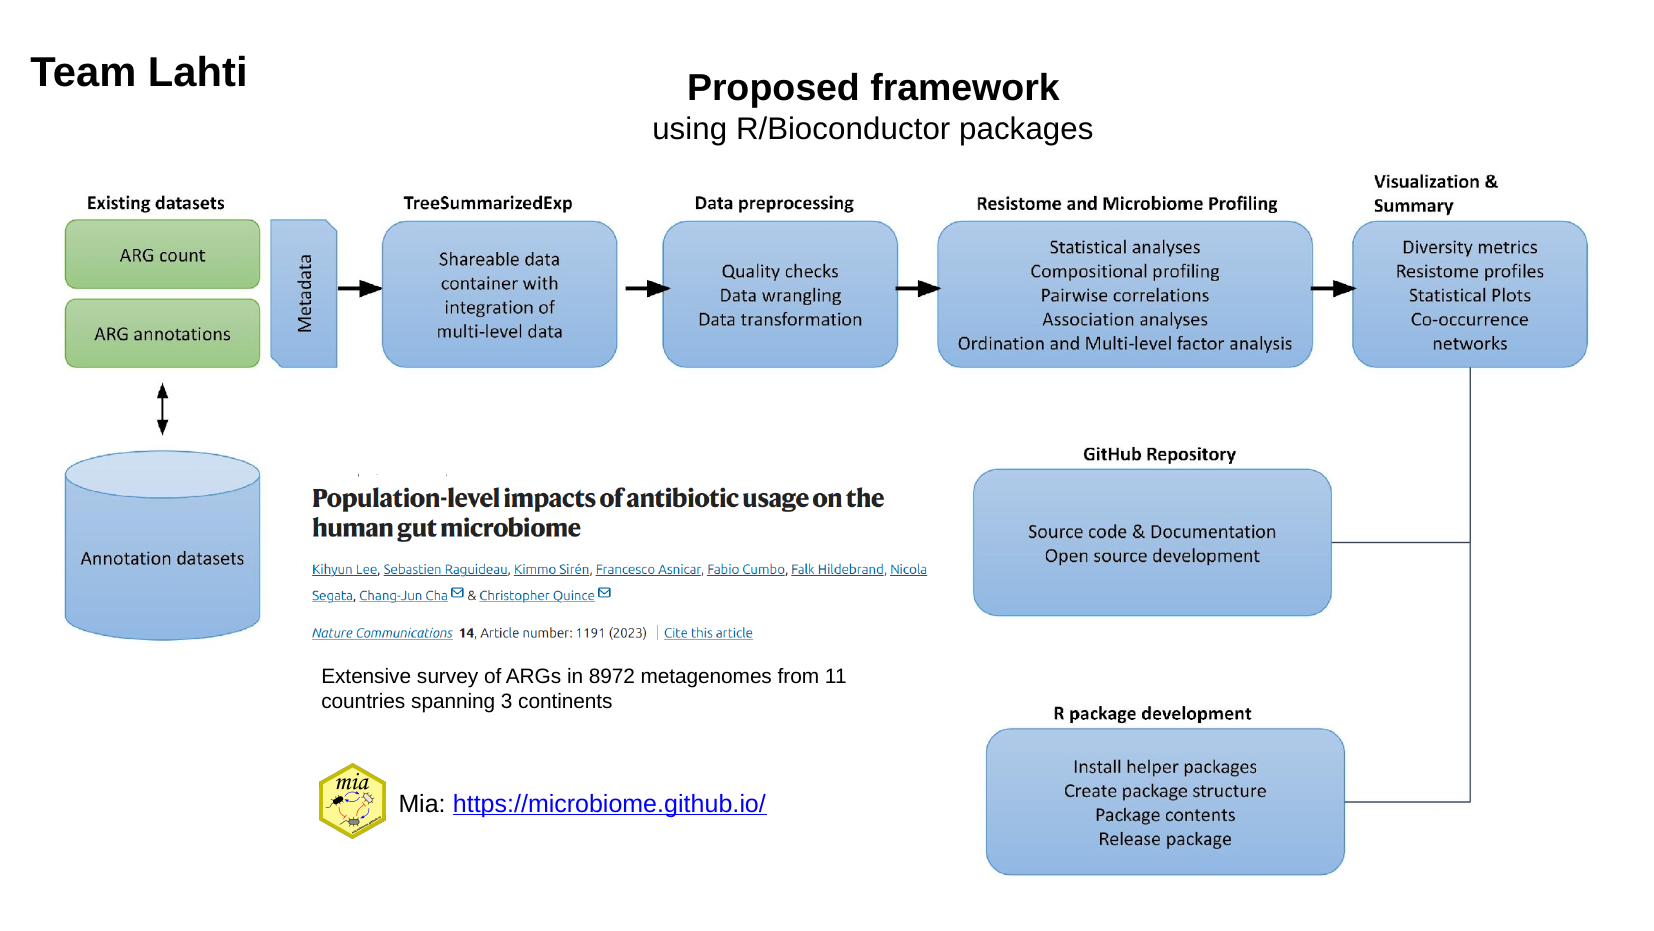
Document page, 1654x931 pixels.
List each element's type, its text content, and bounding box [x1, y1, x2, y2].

text_box Mia: https://microbiome.github.io/ [383, 779, 846, 823]
text_box Extensive survey of ARGs in 8972 metagenomes from 11 countries spanning 3 continents [306, 655, 923, 740]
text_box Proposed framework using R/Bioconductor packages [637, 55, 1110, 148]
picture [37, 151, 1616, 879]
text_box Team Lahti [15, 37, 263, 99]
